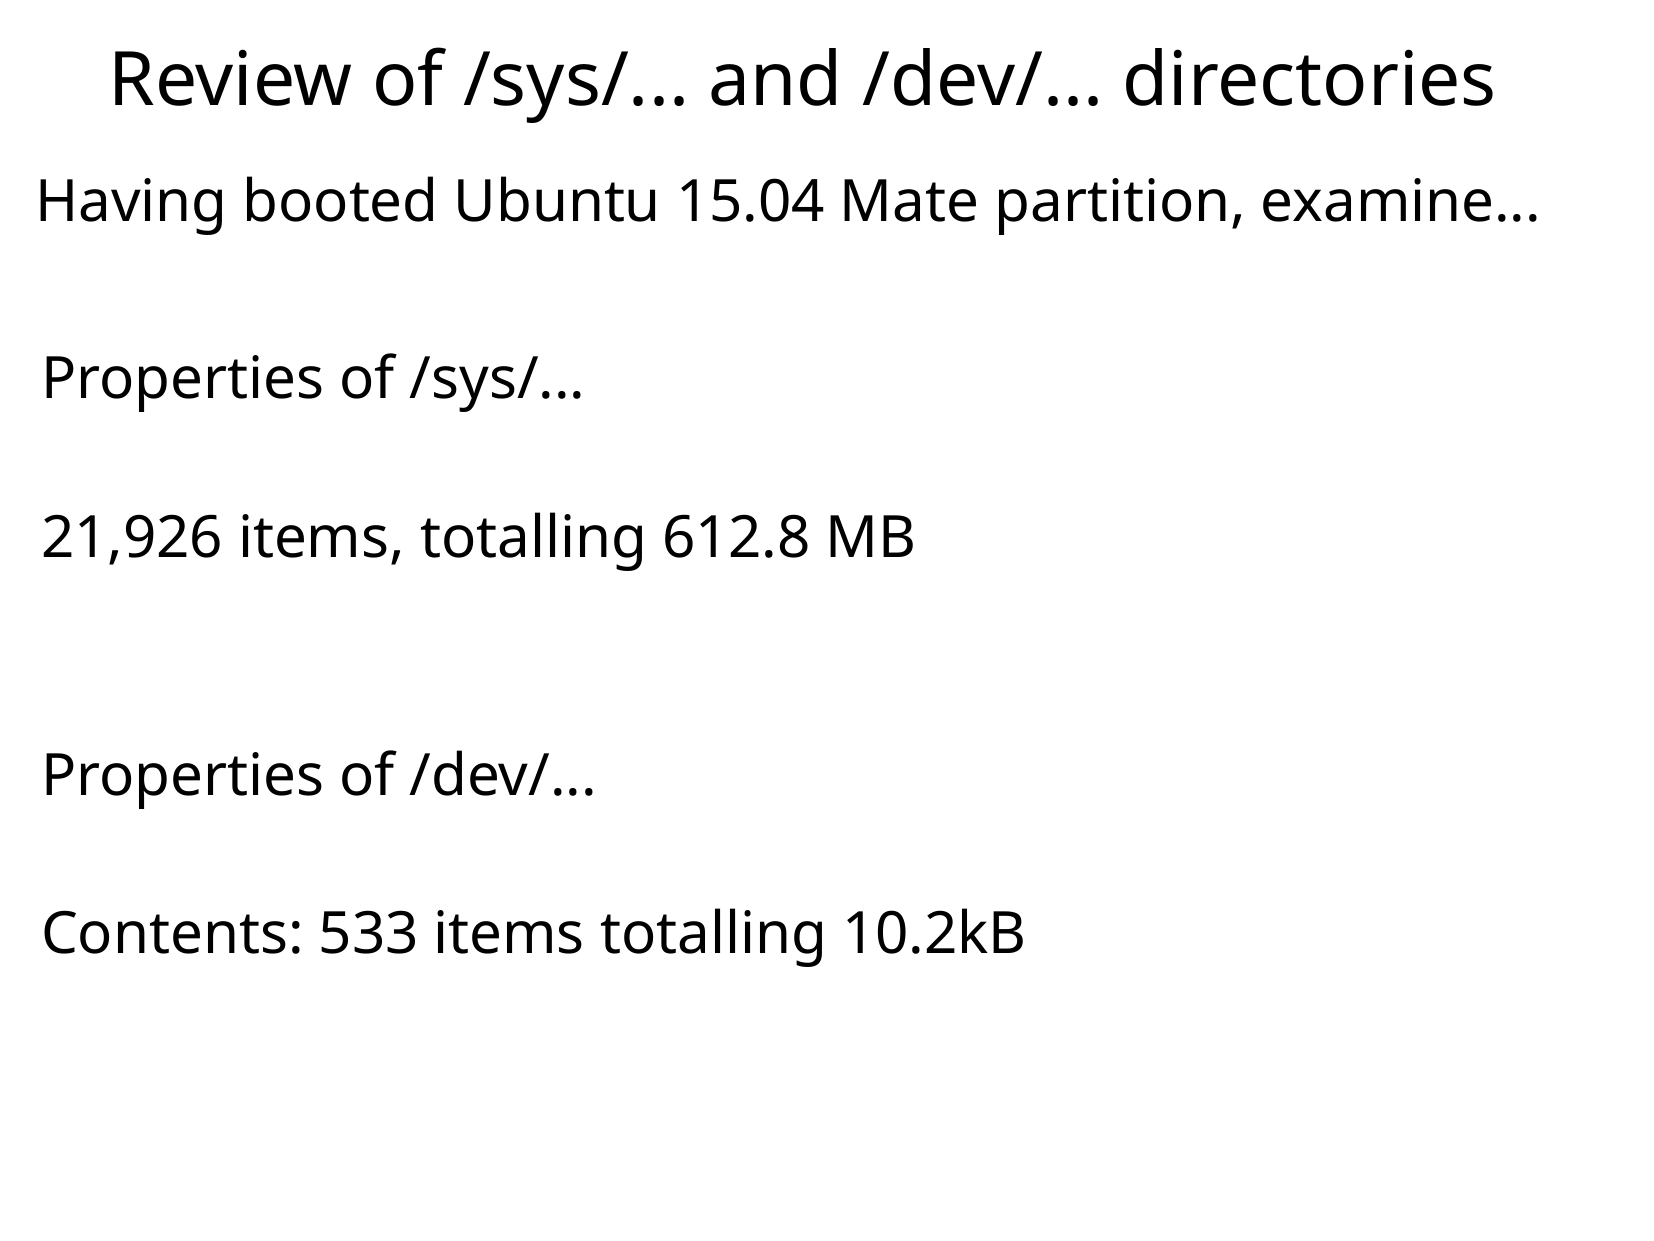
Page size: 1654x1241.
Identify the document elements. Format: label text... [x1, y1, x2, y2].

title Review of /sys/... and /dev/... directories [59, 35, 1548, 118]
subtitle Having booted Ubuntu 15.04 Mate partition, examine... [35, 159, 1607, 308]
text_box Properties of /sys/... 21,926 items, totalling 612.8 MB Properties of /dev/... Contents: 533 items totalling 10.2kB [41, 336, 1613, 1182]
